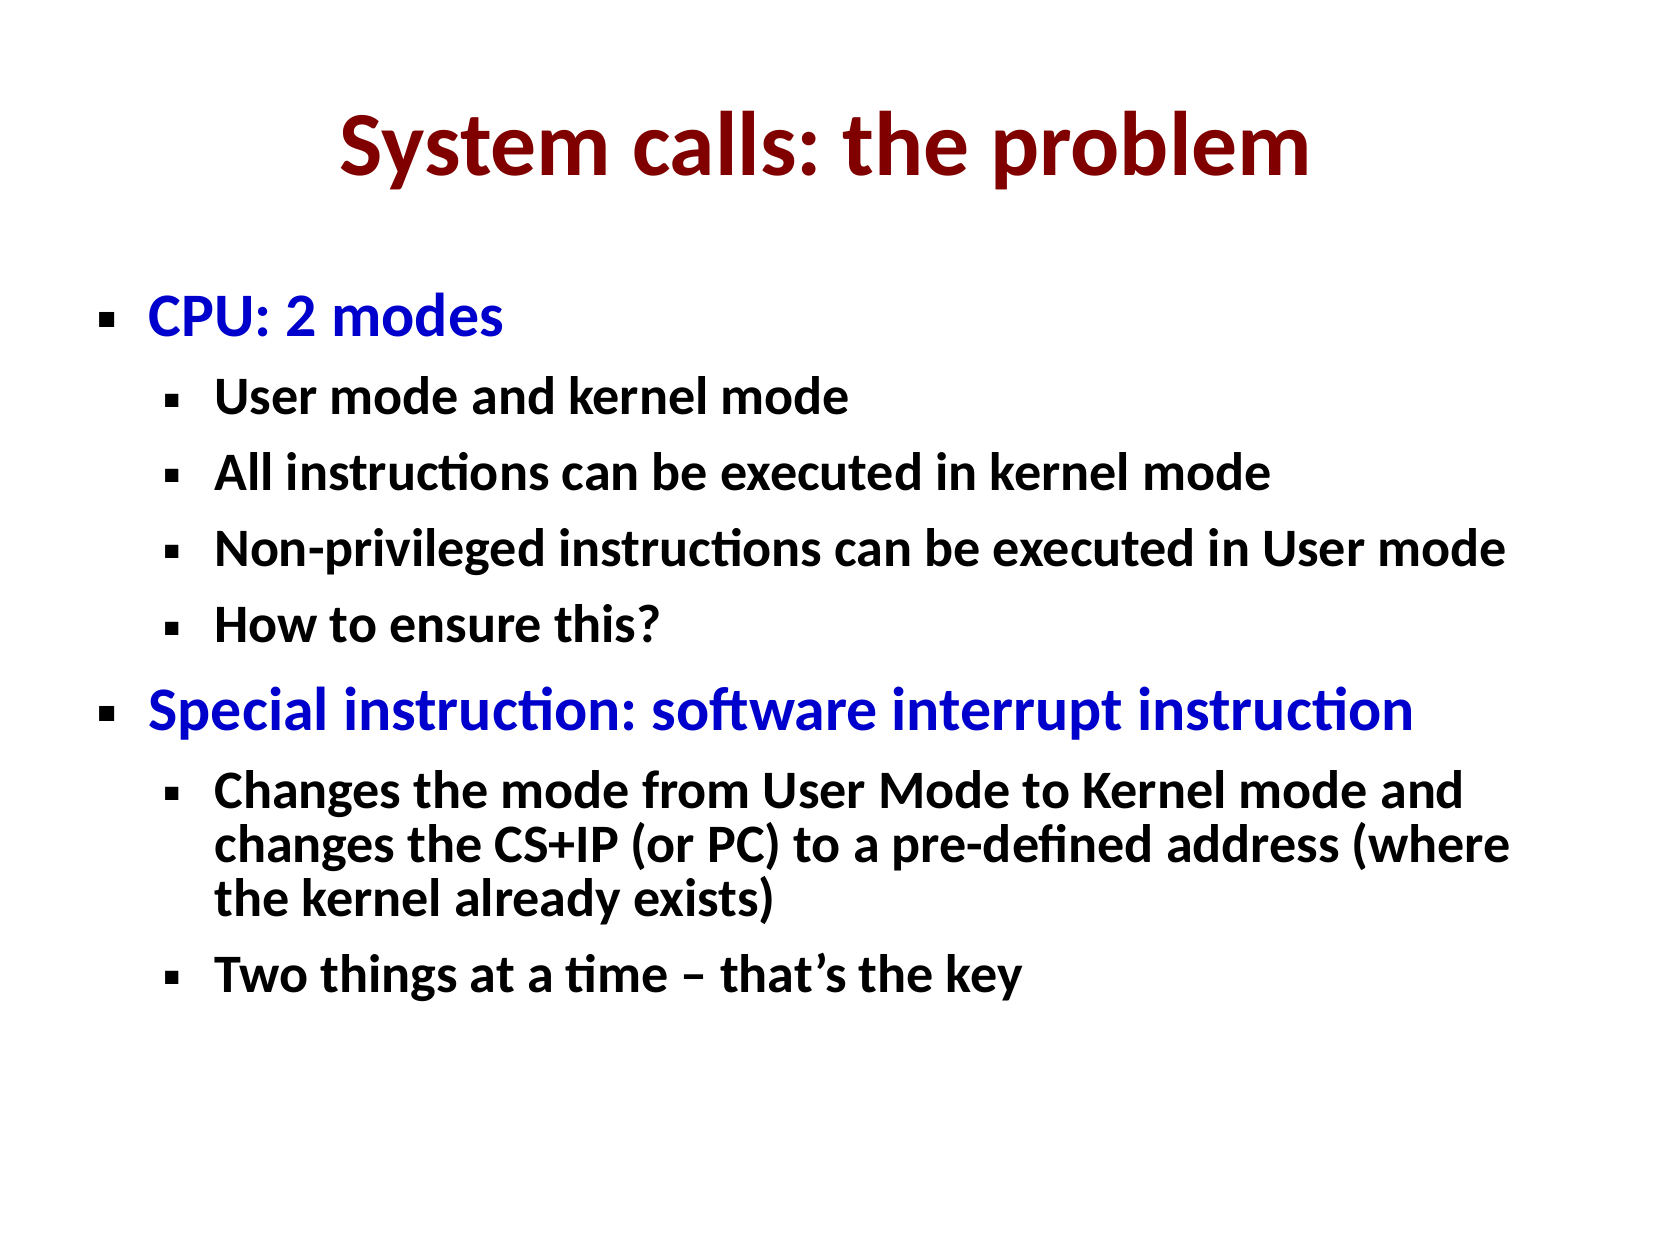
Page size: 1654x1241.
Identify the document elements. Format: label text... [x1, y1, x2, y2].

list CPU: 2 modes User mode and kernel mode All instructions can be executed in kernel mode Non-privileged instructions can be executed in User mode How to ensure this? Special instruction: software interrupt instruction Changes the mode from User Mode to Kernel mode and changes the CS+IP (or PC) to a pre-defined address (where the kernel already exists) Two things at a time – that’s the key [82, 290, 1571, 1010]
title System calls: the problem [82, 49, 1571, 257]
